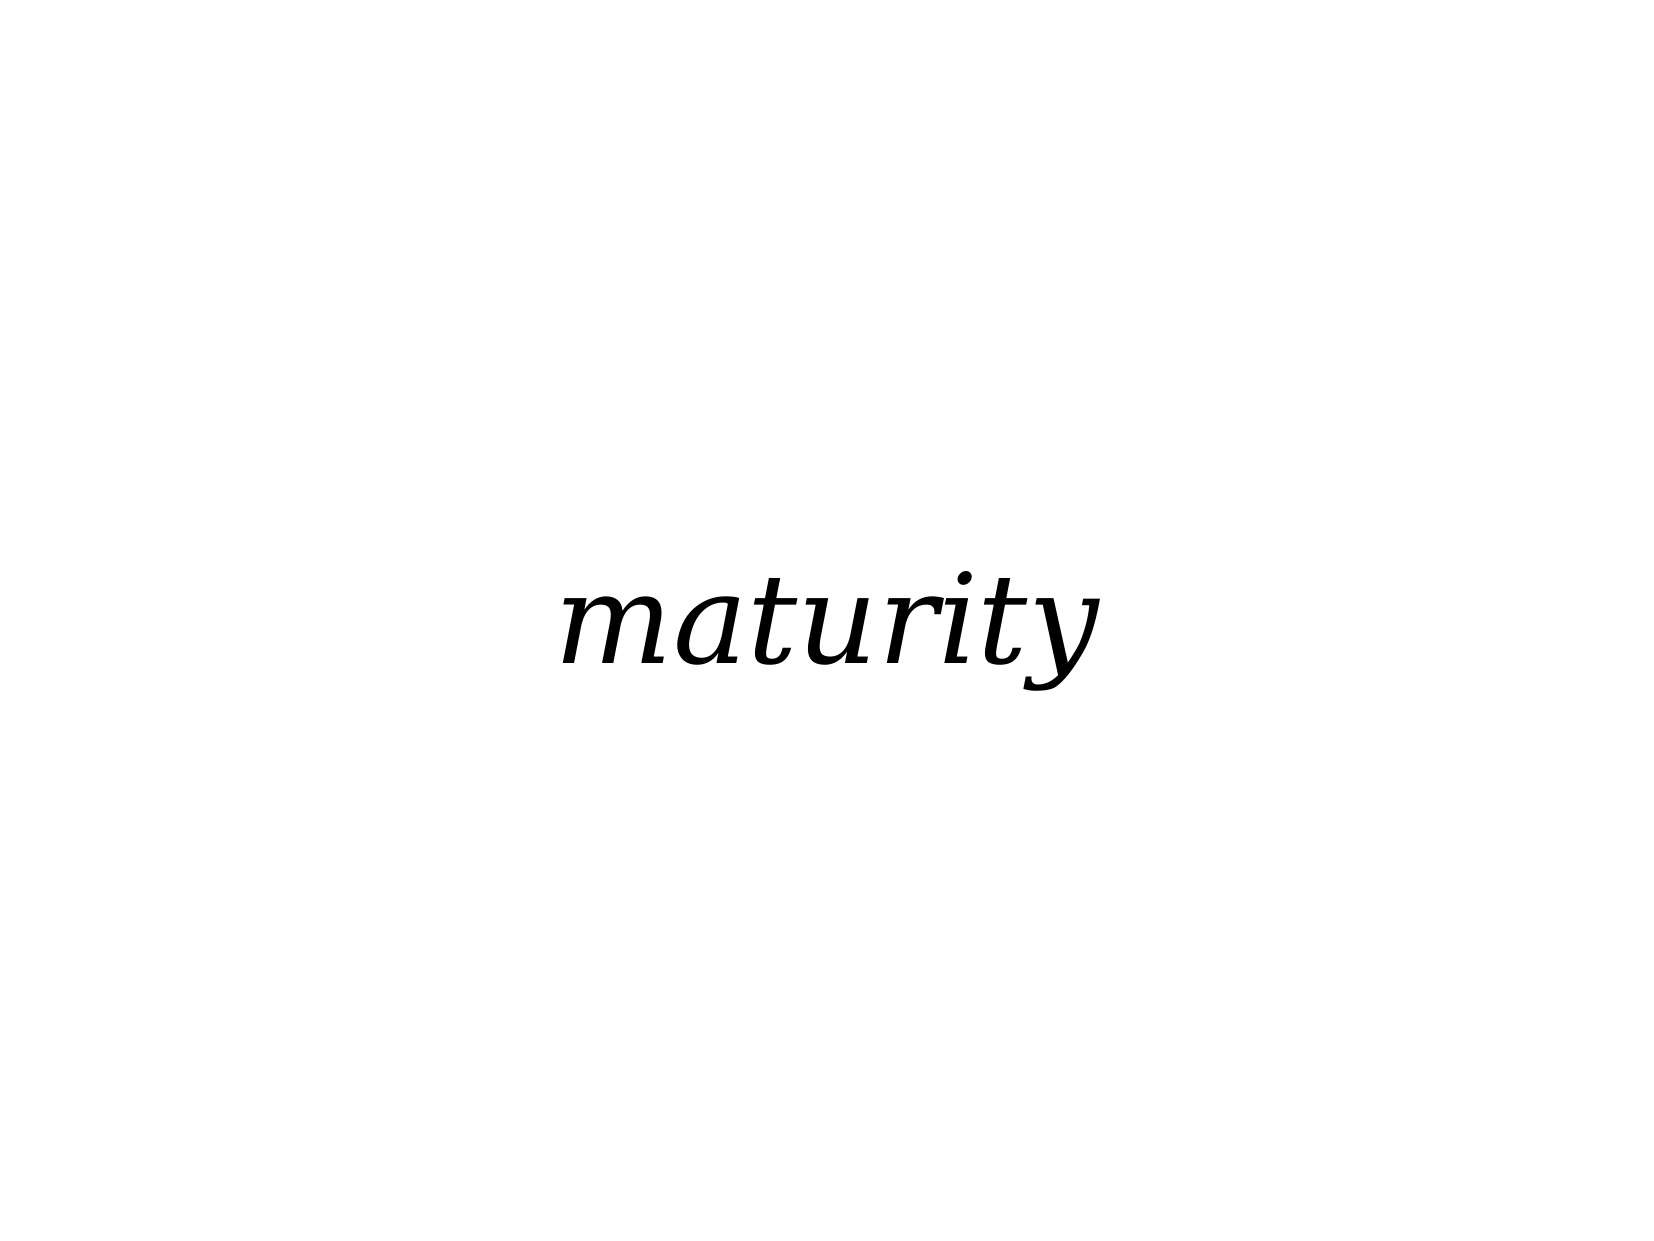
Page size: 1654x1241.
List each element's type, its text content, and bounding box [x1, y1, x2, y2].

text_box maturity [0, 0, 1654, 1241]
